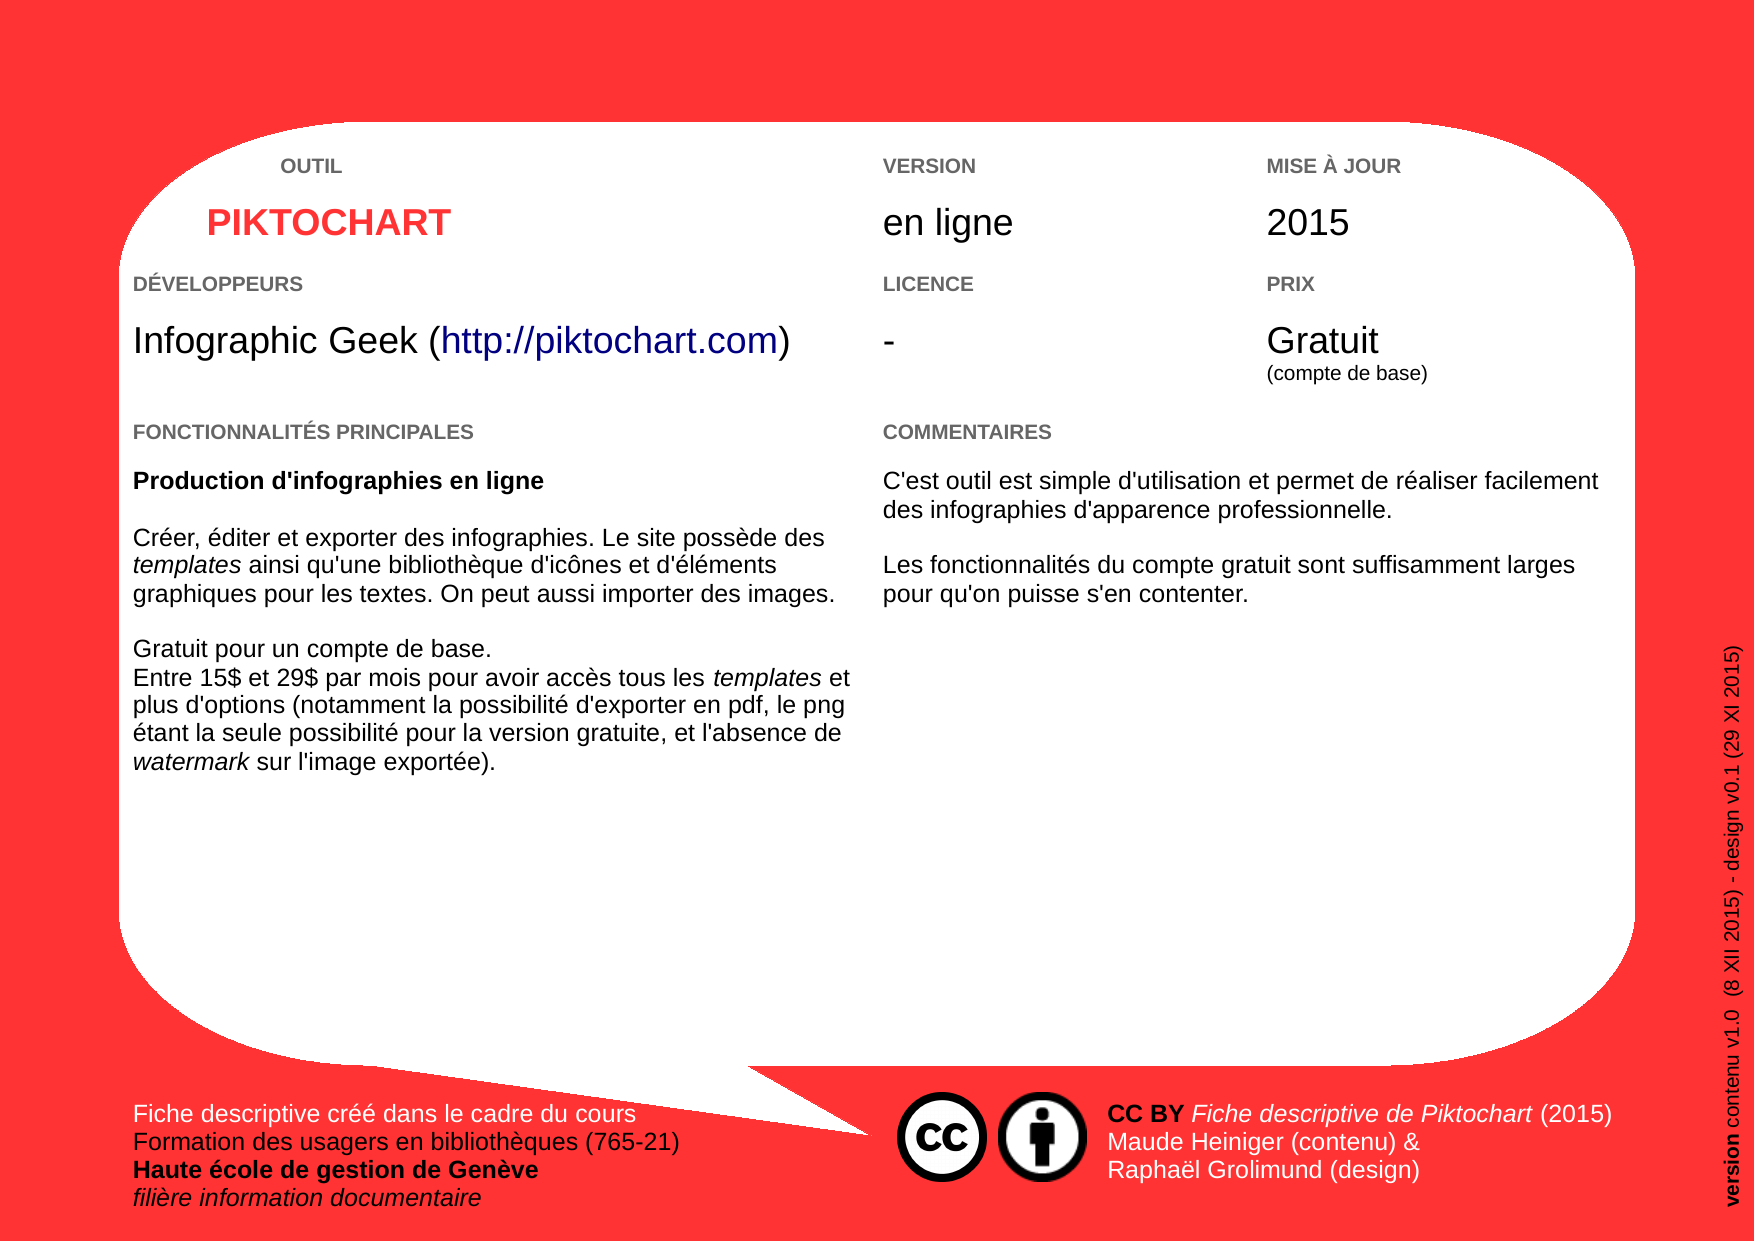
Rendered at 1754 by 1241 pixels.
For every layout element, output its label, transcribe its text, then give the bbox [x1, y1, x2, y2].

text_box LICENCE - [868, 265, 1252, 397]
picture [998, 1092, 1087, 1182]
text_box [0, 0, 1754, 1241]
text_box DÉVELOPPEURS Infographic Geek (http://piktochart.com) [118, 265, 868, 370]
text_box MISE À JOUR 2015 [1251, 147, 1636, 251]
text_box VERSION en ligne [868, 147, 1252, 265]
text_box PRIX Gratuit (compte de base) [1251, 265, 1636, 393]
text_box COMMENTAIRES C'est outil est simple d'utilisation et permet de réaliser facilement des infographies d'apparence professionnelle. Les fonctionnalités du compte gratuit sont suffisamment larges pour qu'on puisse s'en contenter. [886, 413, 1636, 1004]
text_box FONCTIONNALITÉS PRINCIPALES Production d'infographies en ligne Créer, éditer et exporter des infographies. Le site possède des templates ainsi qu'une bibliothèque d'icônes et d'éléments graphiques pour les textes. On peut aussi importer des images. Gratuit pour un compte de base. Entre 15$ et 29$ par mois pour avoir accès tous les templates et plus d'options (notamment la possibilité d'exporter en pdf, le png étant la seule possibilité pour la version gratuite, et l'absence de watermark sur l'image exportée). [118, 413, 886, 1004]
text_box Fiche descriptive créé dans le cadre du cours Formation des usagers en bibliothèques (765-21) Haute école de gestion de Genève filière information documentaire [118, 1092, 869, 1240]
text_box OUTIL PIKTOCHART [118, 147, 868, 251]
text_box version contenu v1.0 (8 XII 2015) - design v0.1 (29 XI 2015) [1712, 496, 1754, 1223]
picture [897, 1092, 987, 1182]
text_box CC BY Fiche descriptive de Piktochart (2015) Maude Heiniger (contenu) & Raphaël Grolimund (design) [1092, 1092, 1678, 1193]
